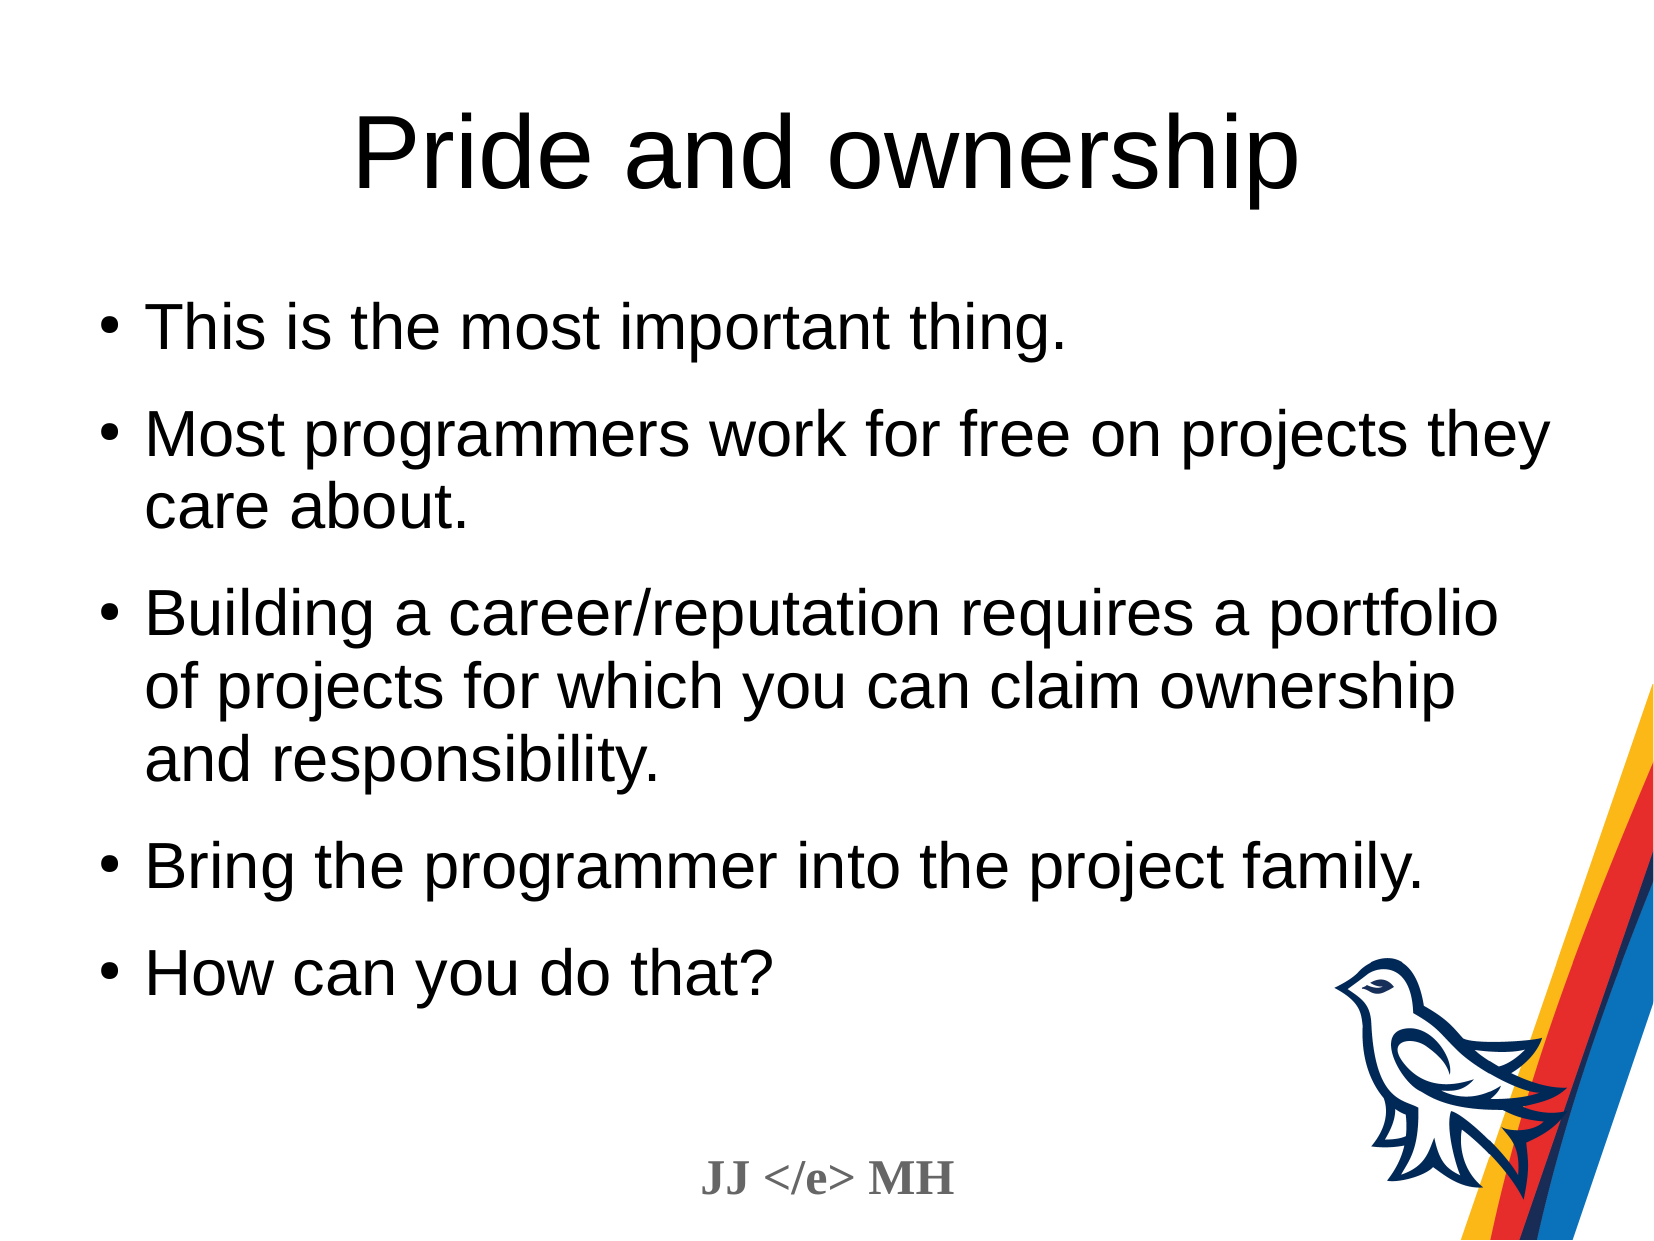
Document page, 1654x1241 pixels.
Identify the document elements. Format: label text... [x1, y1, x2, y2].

title Pride and ownership [82, 49, 1571, 257]
list This is the most important thing. Most programmers work for free on projects they care about. Building a career/reputation requires a portfolio of projects for which you can claim ownership and responsibility. Bring the programmer into the project family. How can you do that? [82, 290, 1571, 1010]
picture [1324, 684, 1654, 1240]
